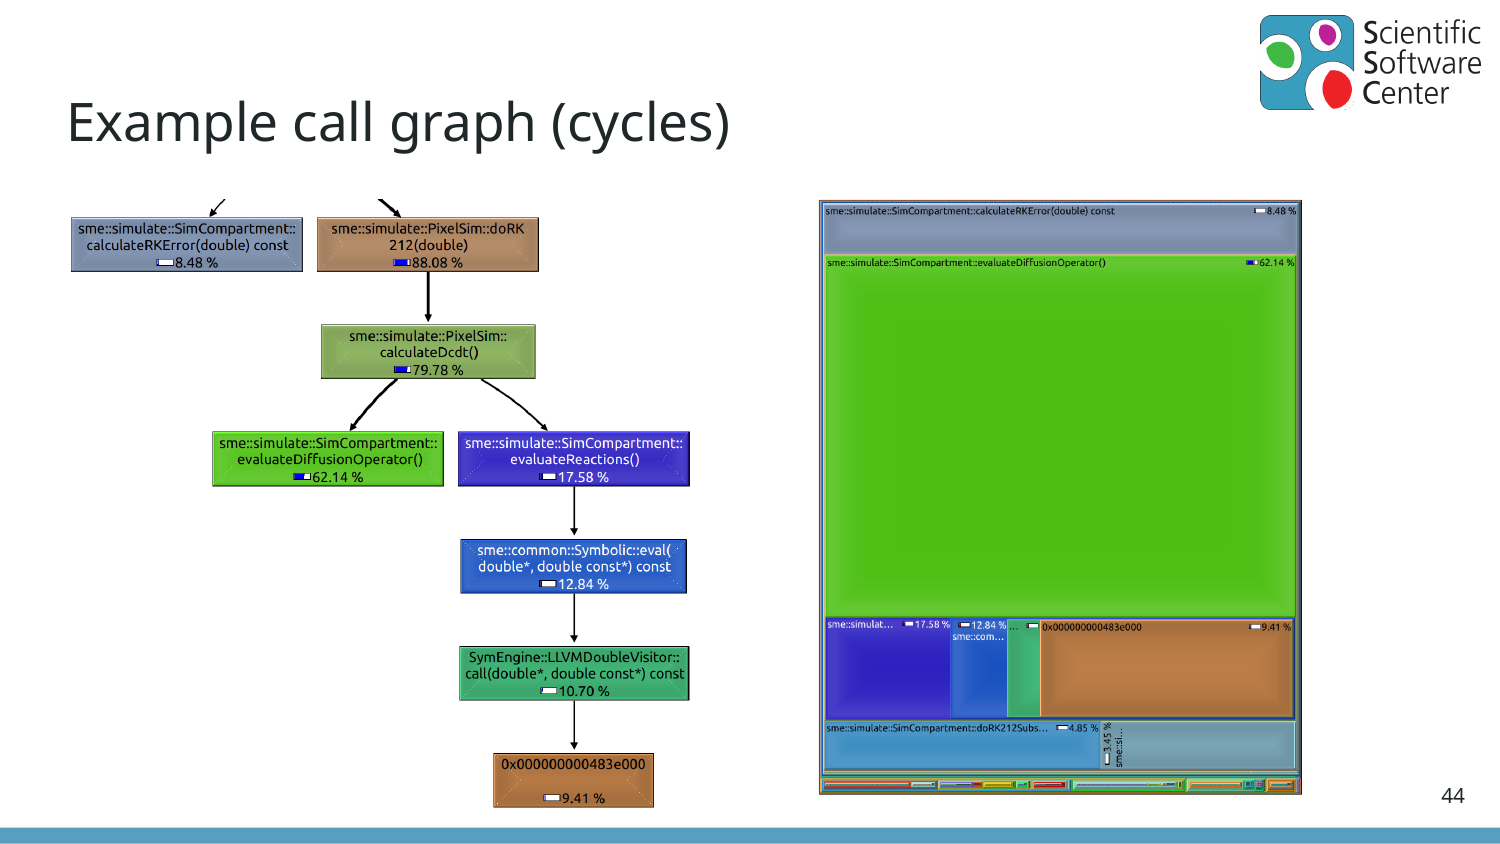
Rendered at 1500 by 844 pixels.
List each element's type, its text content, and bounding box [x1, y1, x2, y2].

picture [51, 199, 731, 815]
picture [1260, 15, 1481, 110]
slide_number <number> [1389, 764, 1480, 830]
picture [818, 199, 1302, 795]
title Example call graph (cycles) [51, 72, 1449, 167]
